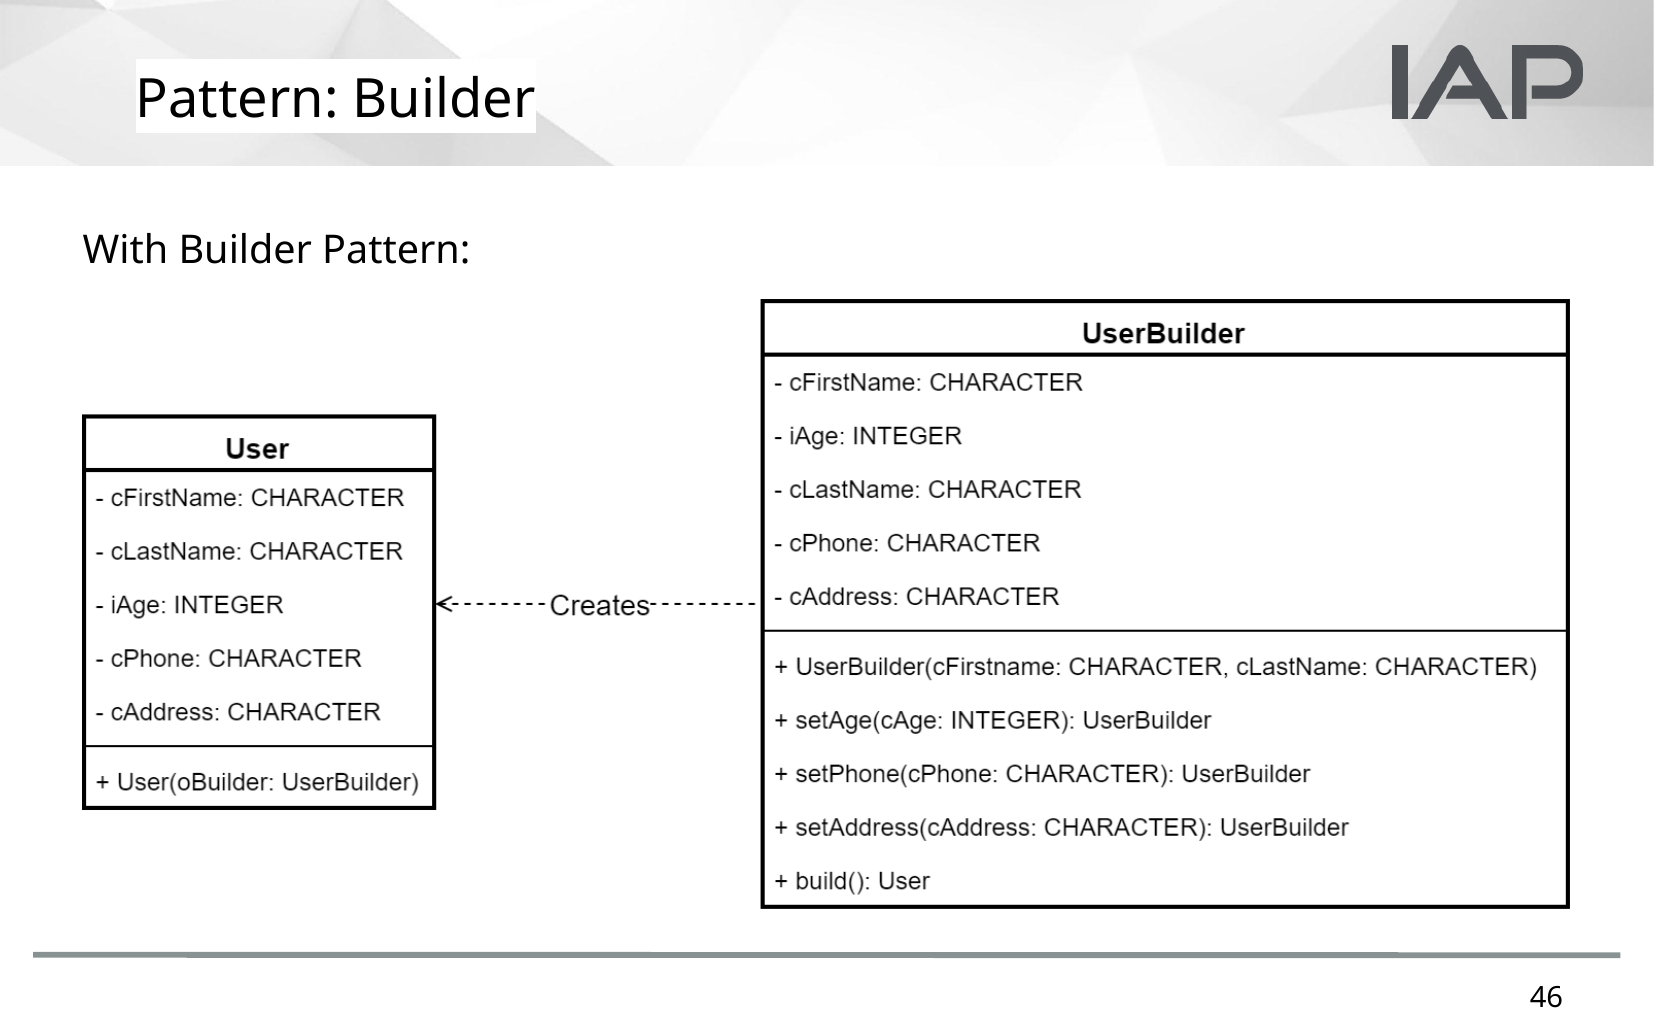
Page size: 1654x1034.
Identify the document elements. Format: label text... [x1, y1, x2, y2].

picture [82, 298, 1571, 912]
picture [0, 0, 1654, 166]
title Pattern: Builder [135, 41, 1264, 152]
list With Builder Pattern: [82, 221, 1571, 296]
